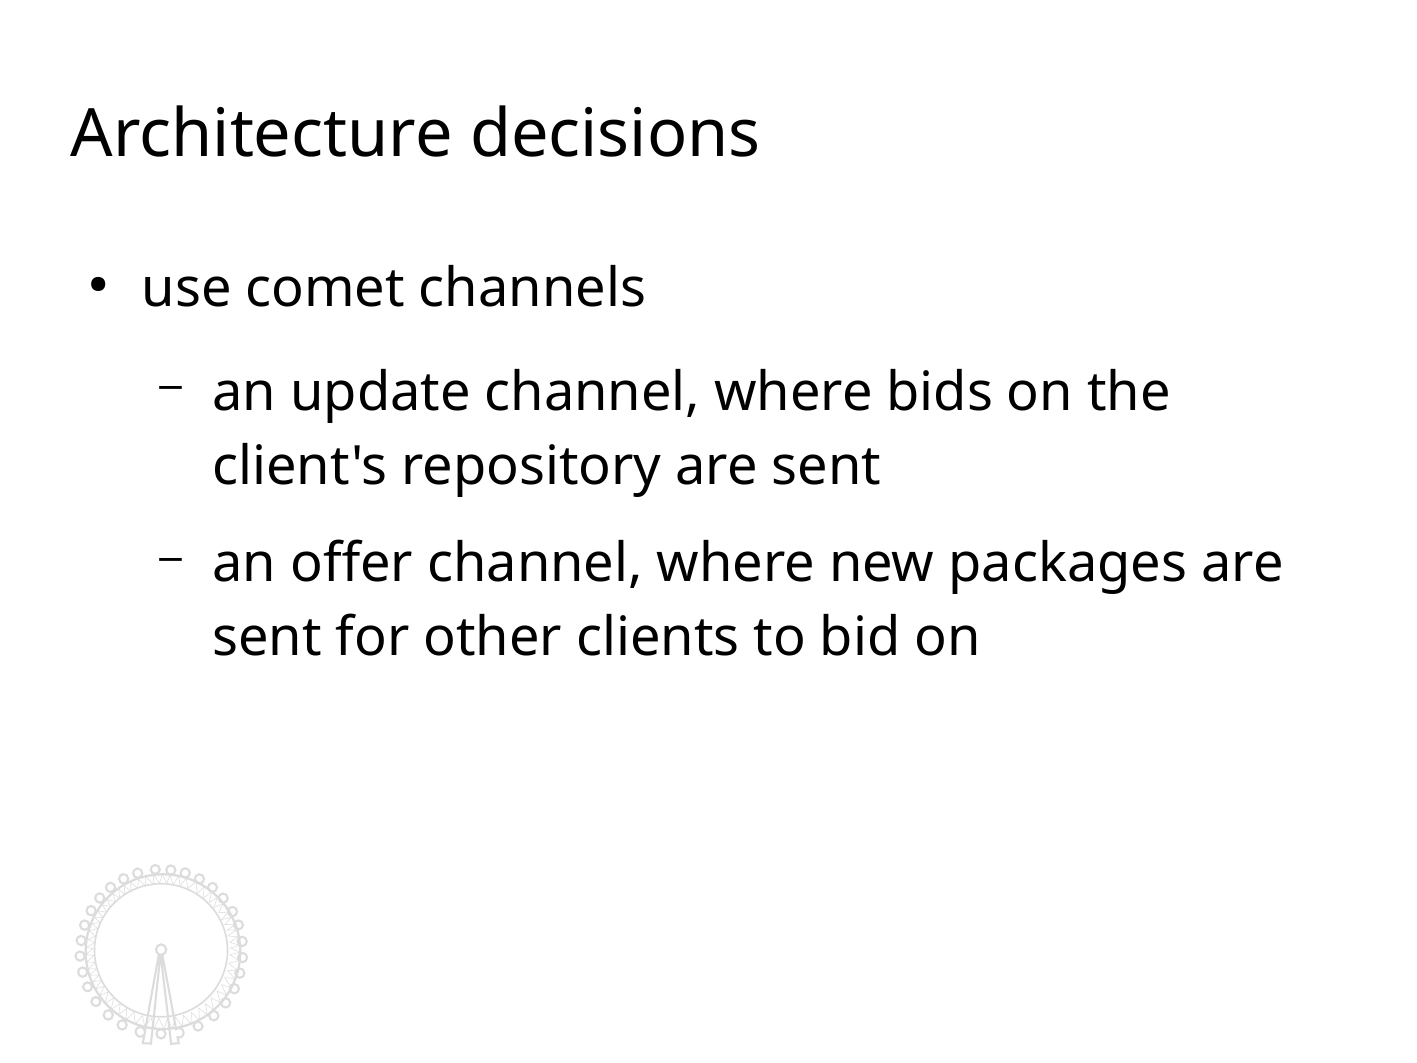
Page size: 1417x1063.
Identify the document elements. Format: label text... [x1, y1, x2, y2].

list use comet channels an update channel, where bids on the client's repository are sent an offer channel, where new packages are sent for other clients to bid on [70, 248, 1318, 865]
title Architecture decisions [70, 42, 1346, 220]
